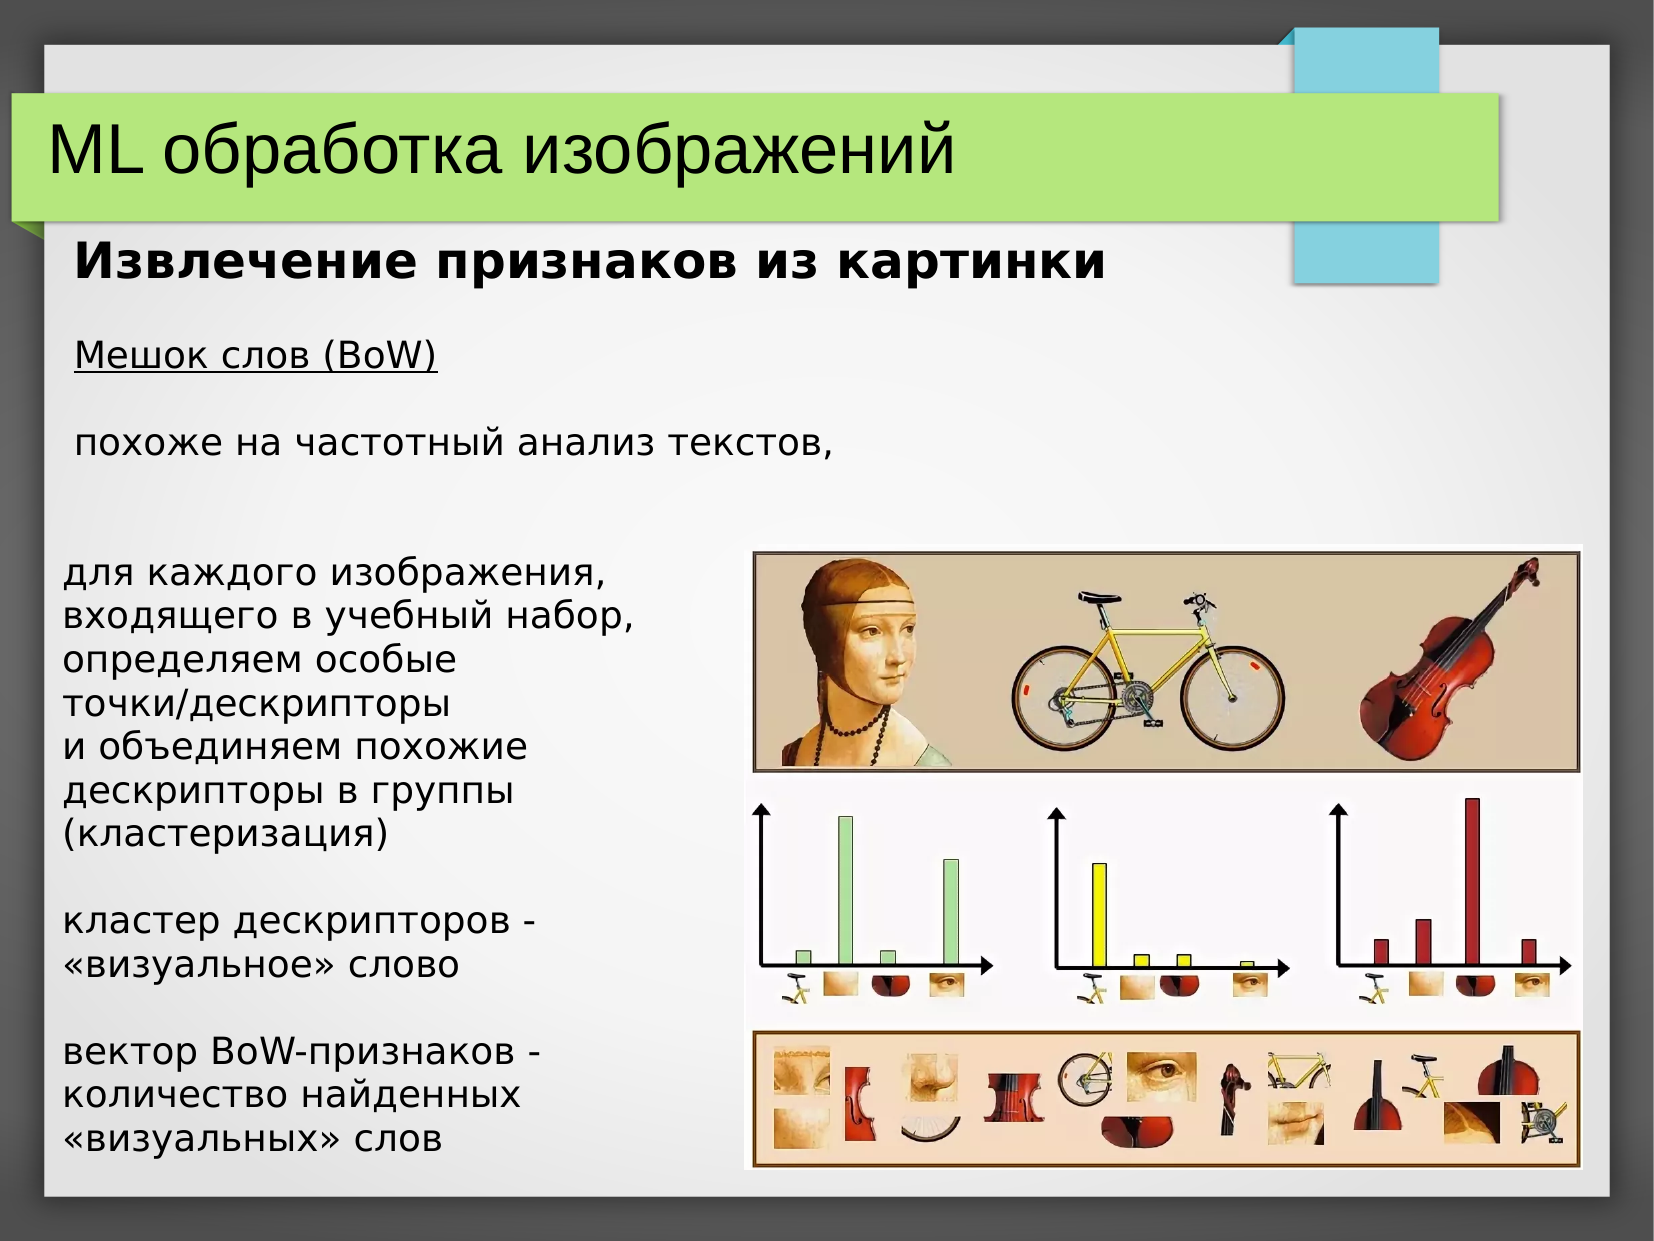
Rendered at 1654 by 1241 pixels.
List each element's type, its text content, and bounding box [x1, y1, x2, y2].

text_box для каждого изображения, входящего в учебный набор, определяем особые точки/дескрипторы и объединяем похожие дескрипторы в группы (кластеризация) кластер дескрипторов - «визуальное» слово вектор BoW-признаков - количество найденных «визуальных» слов [47, 543, 780, 1168]
picture [0, 0, 1654, 1241]
title ML обработка изображений [47, 109, 1501, 189]
text_box Извлечение признаков из картинки Мешок слов (BoW) похоже на частотный анализ текстов, [59, 224, 1124, 516]
